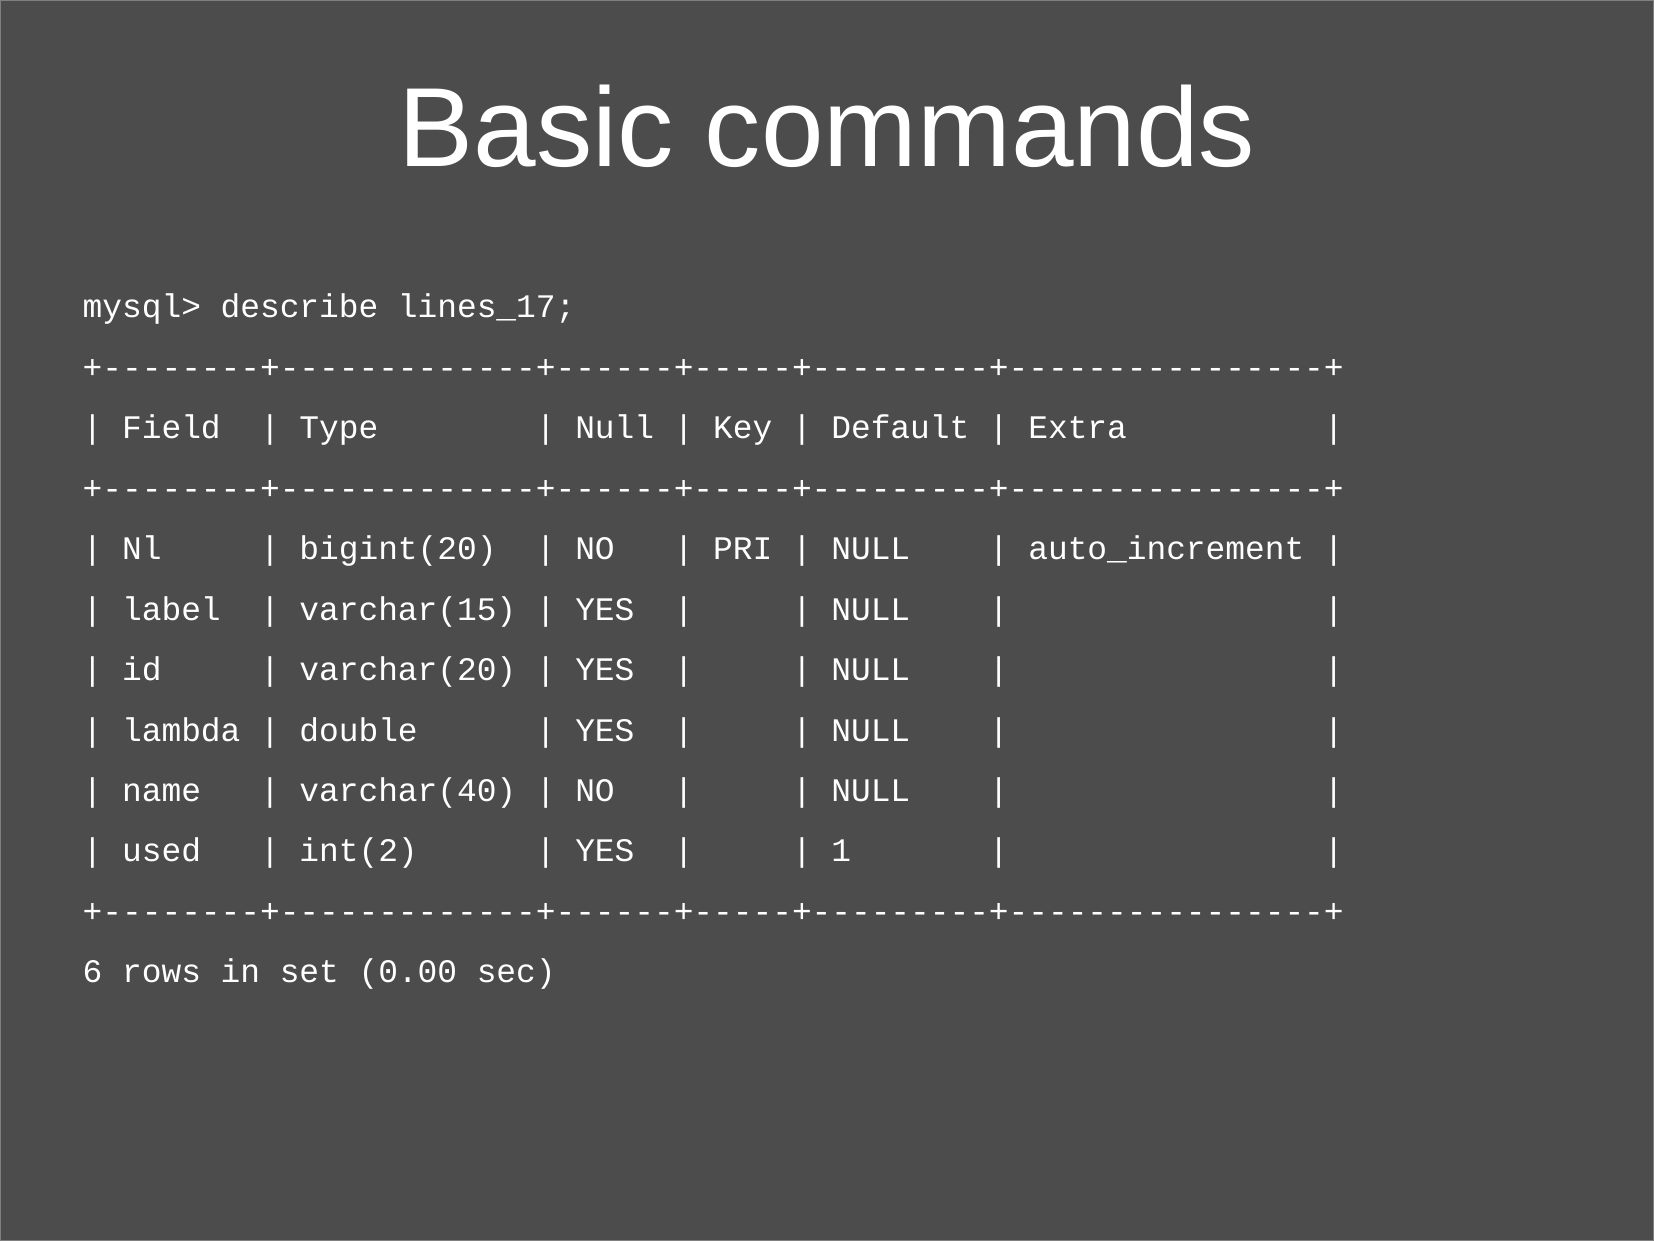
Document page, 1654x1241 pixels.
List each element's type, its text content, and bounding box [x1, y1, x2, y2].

title Basic commands [389, 49, 1264, 205]
list mysql> describe lines_17; +--------+-------------+------+-----+---------+----------------+ | Field | Type | Null | Key | Default | Extra | +--------+-------------+------+-----+---------+----------------+ | Nl | bigint(20) | NO | PRI | NULL | auto_increment | | label | varchar(15) | YES | | NULL | | | id | varchar(20) | YES | | NULL | | | lambda | double | YES | | NULL | | | name | varchar(40) | NO | | NULL | | | used | int(2) | YES | | 1 | | +--------+-------------+------+-----+---------+----------------+ 6 rows in set (0.00 sec) [82, 290, 1538, 1010]
